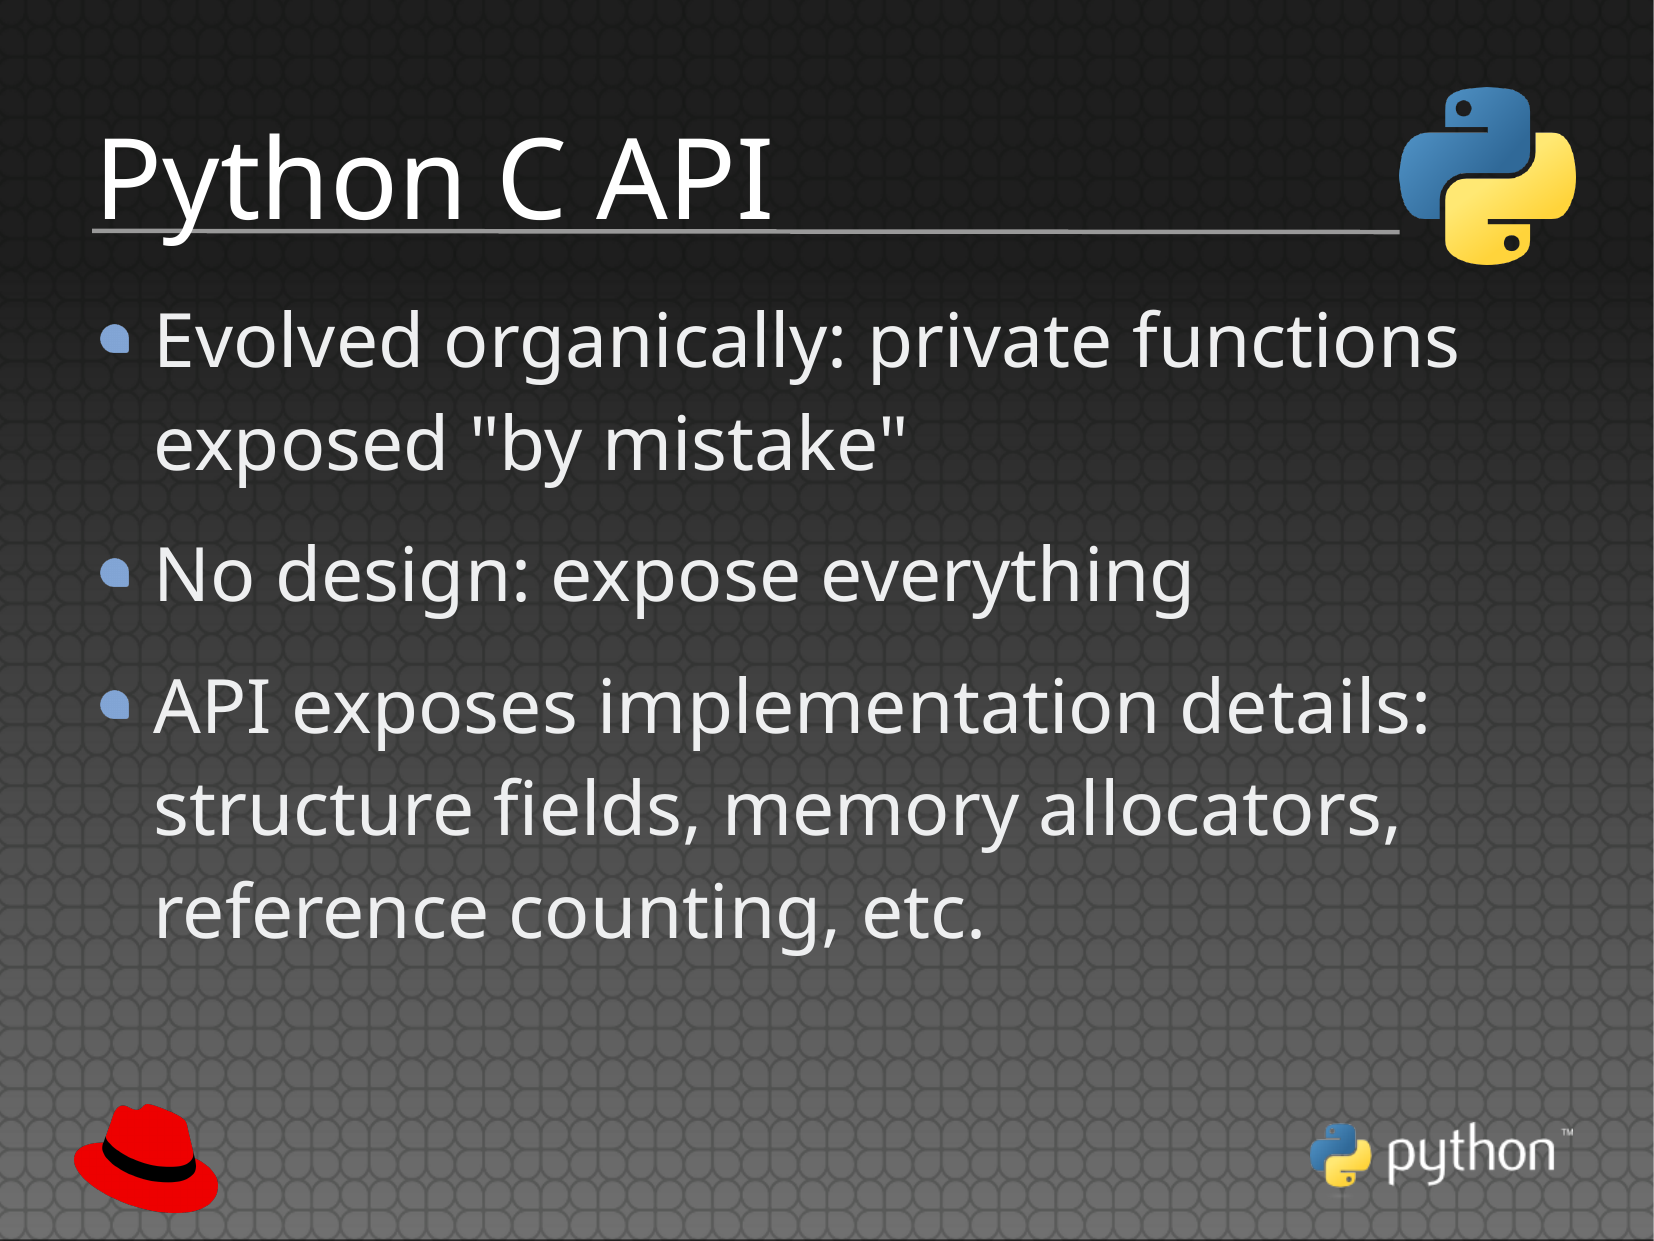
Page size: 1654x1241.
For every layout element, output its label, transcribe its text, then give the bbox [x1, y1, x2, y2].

title Python C API [94, 100, 1426, 251]
picture [0, 0, 1654, 1241]
list Evolved organically: private functions exposed "by mistake" No design: expose everything API exposes implementation details: structure fields, memory allocators, reference counting, etc. [82, 287, 1573, 1135]
